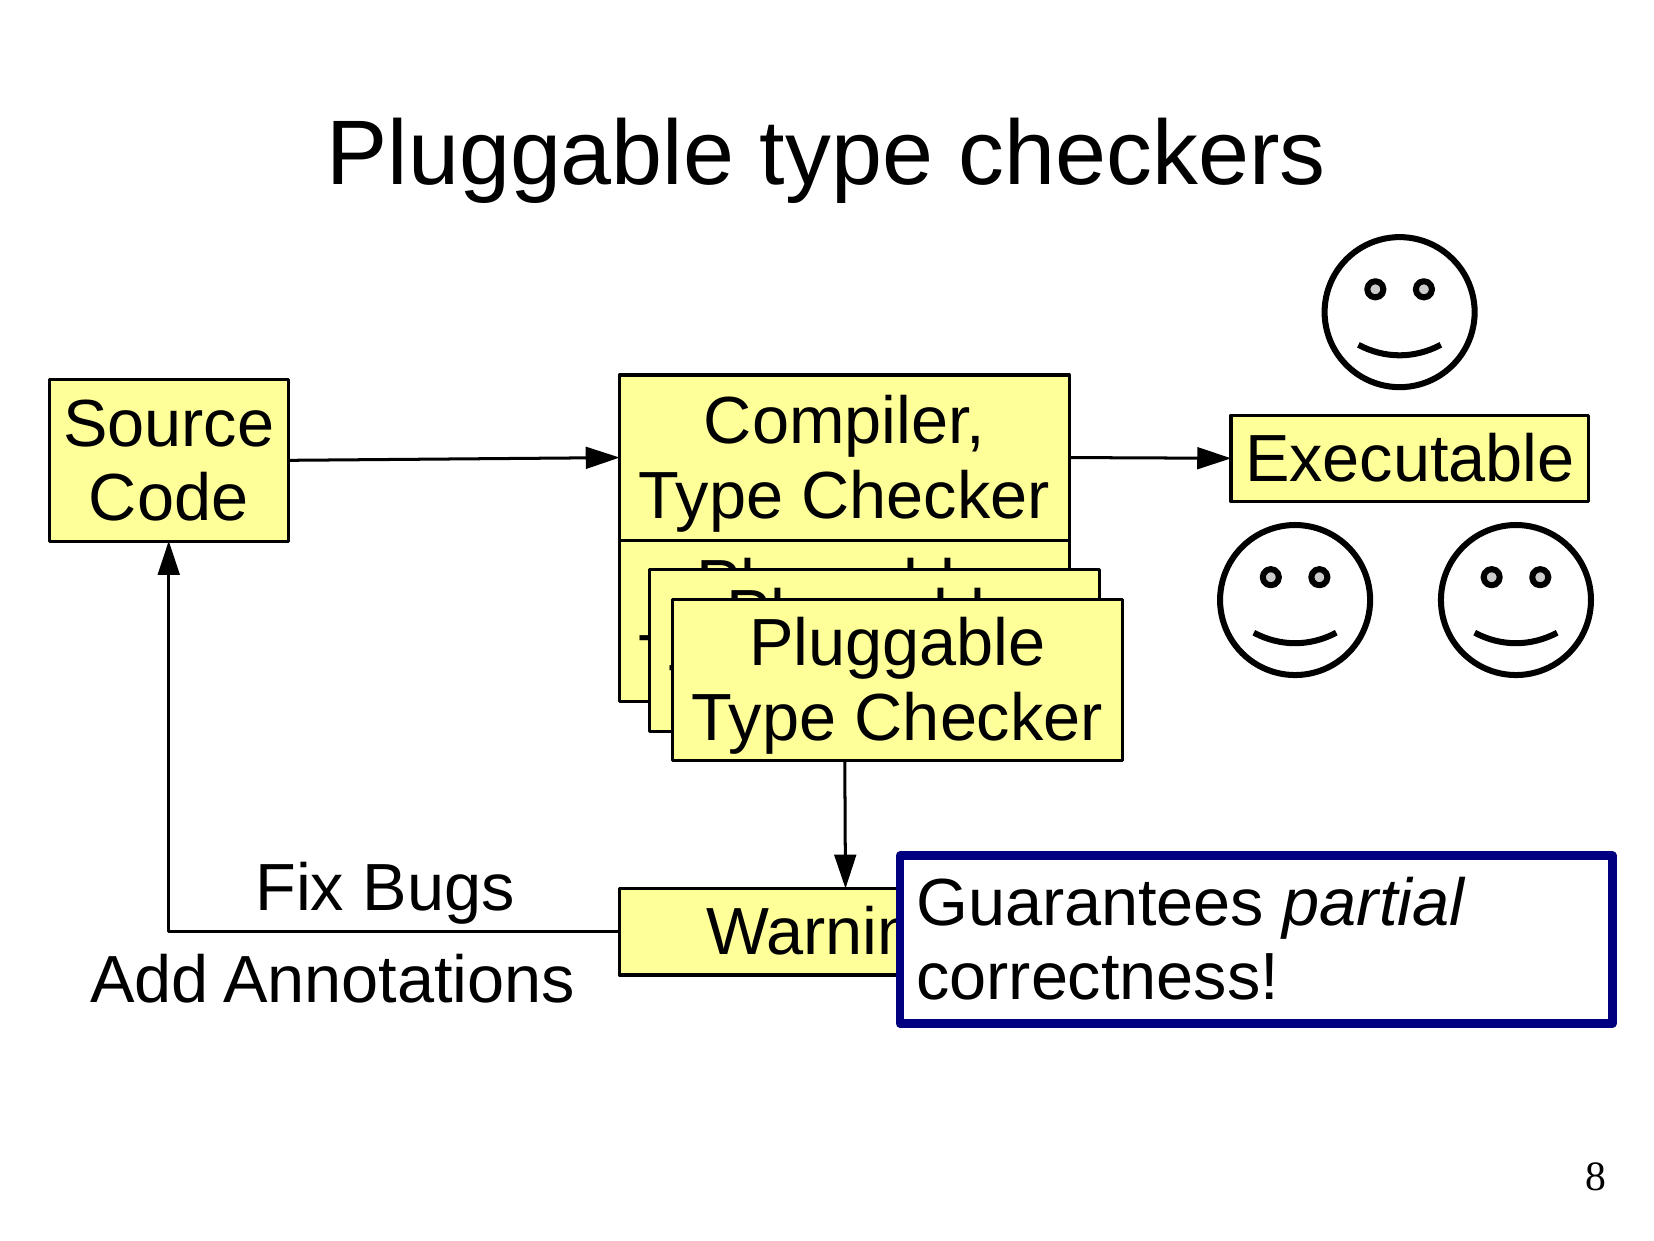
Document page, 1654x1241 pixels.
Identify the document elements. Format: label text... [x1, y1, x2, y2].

text_box Warnings [619, 888, 896, 976]
text_box [1220, 525, 1371, 676]
text_box [1324, 237, 1475, 388]
text_box Fix Bugs [240, 843, 531, 930]
title Pluggable type checkers [82, 56, 1571, 250]
text_box Compiler, Type Checker [619, 375, 1070, 539]
text_box Pluggable Type Checker [672, 599, 1123, 761]
text_box Guarantees partial correctness! [900, 855, 1613, 1024]
text_box Source Code [49, 379, 289, 542]
text_box Add Annotations [75, 935, 593, 1025]
text_box [1440, 525, 1592, 676]
text_box Executable [1231, 415, 1589, 502]
text_box Pluggable Type Checker [619, 540, 1070, 702]
text_box Pluggable Type Checker [649, 569, 1100, 732]
